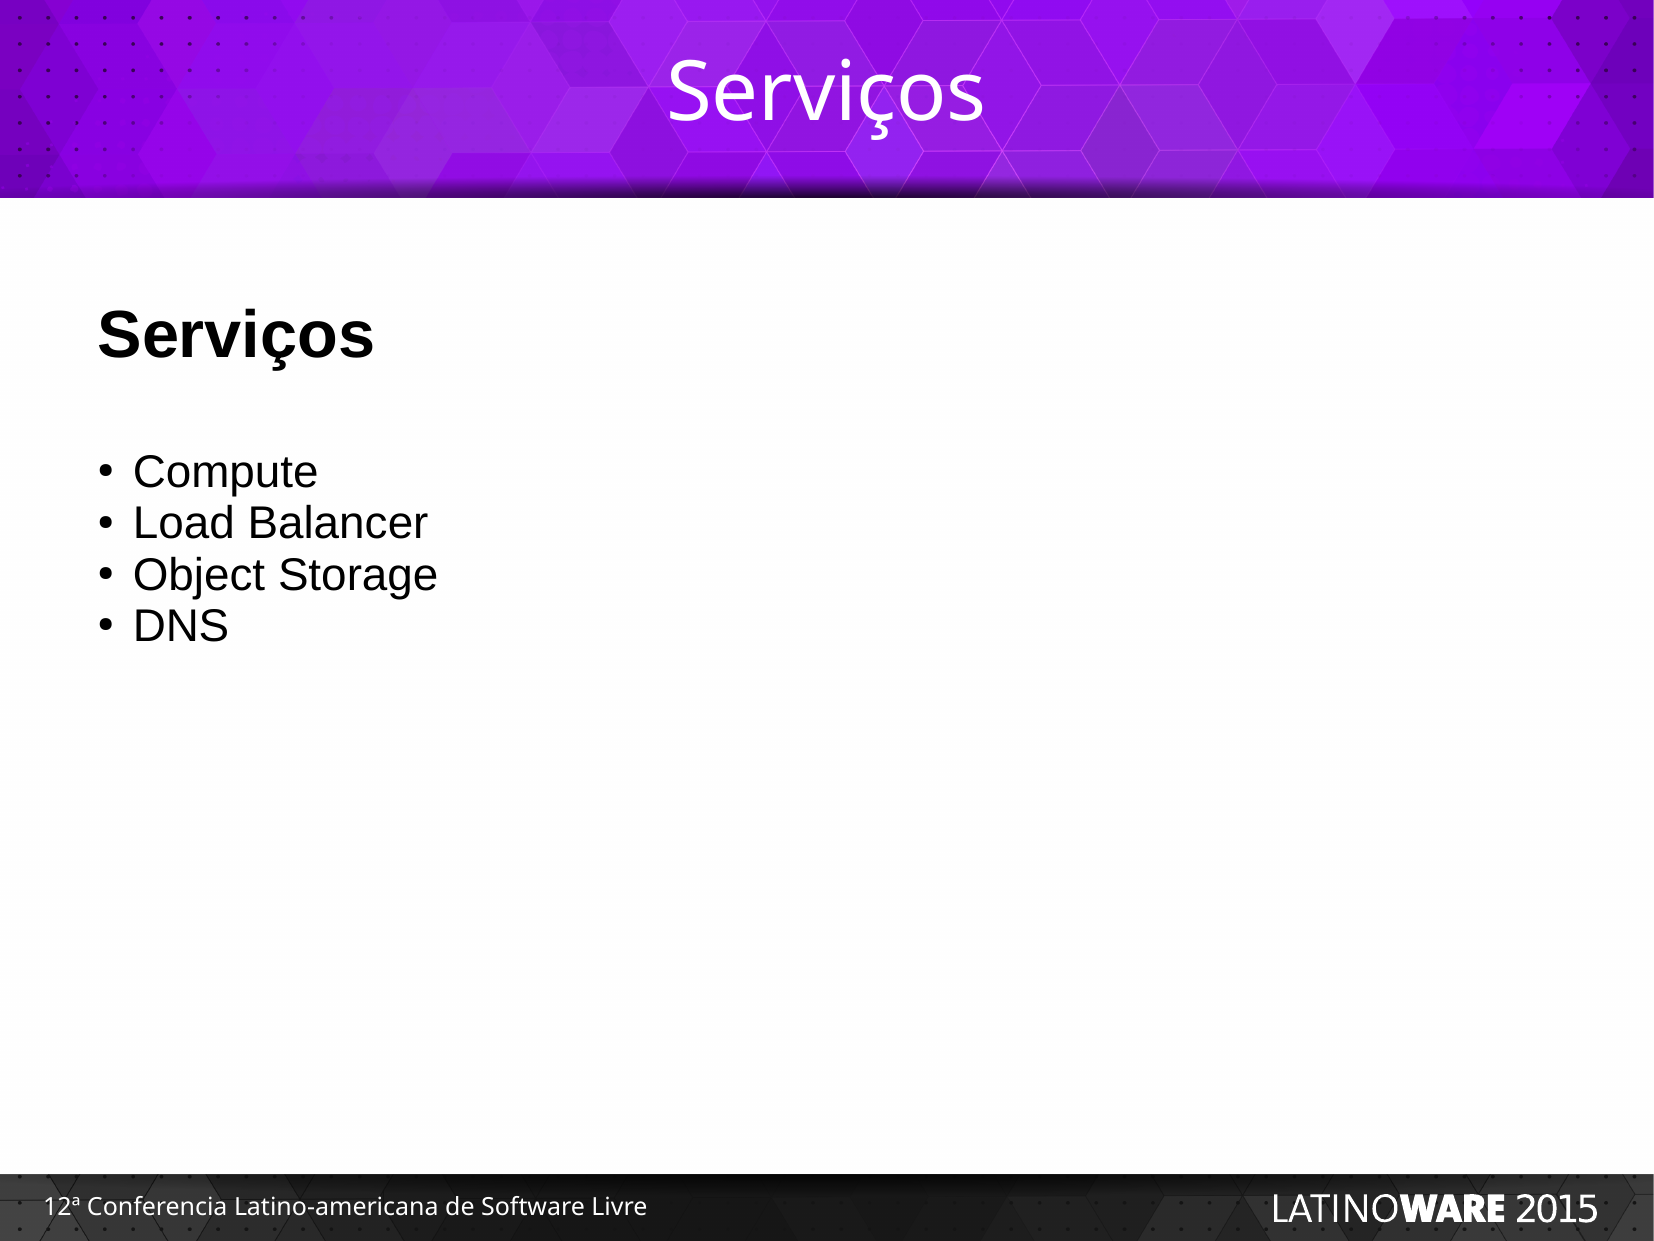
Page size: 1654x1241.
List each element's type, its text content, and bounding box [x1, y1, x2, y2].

text_box Serviços [94, 23, 1560, 152]
text_box 12ª Conferencia Latino-americana de Software Livre [28, 1181, 1127, 1239]
picture [0, 0, 1654, 1241]
text_box Serviços Compute Load Balancer Object Storage DNS [82, 289, 1571, 1081]
